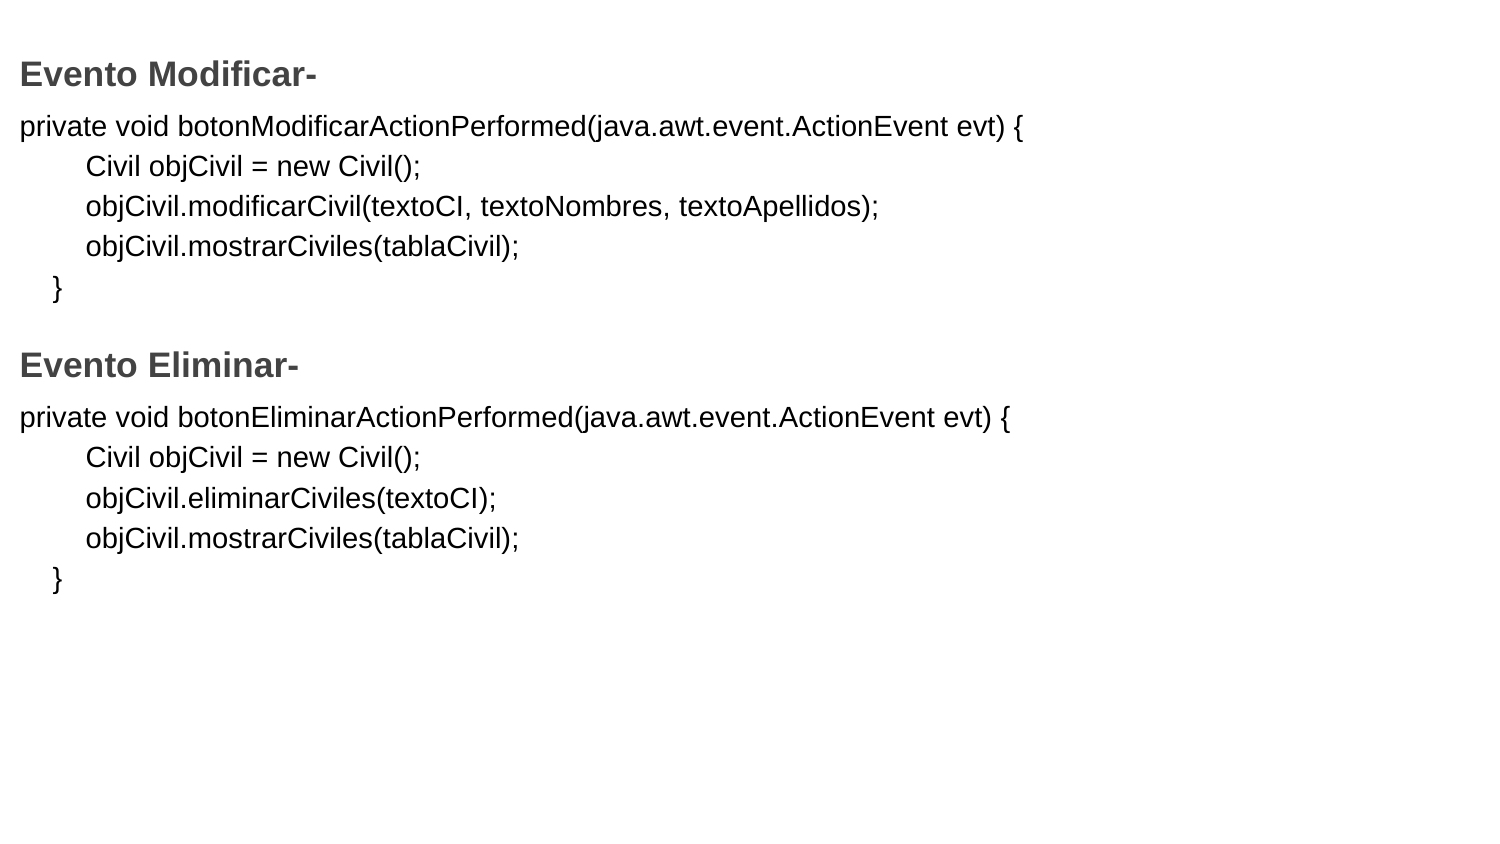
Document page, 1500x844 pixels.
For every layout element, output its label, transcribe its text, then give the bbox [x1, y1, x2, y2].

text_box Evento Modificar- private void botonModificarActionPerformed(java.awt.event.ActionEvent evt) { Civil objCivil = new Civil(); objCivil.modificarCivil(textoCI, textoNombres, textoApellidos); objCivil.mostrarCiviles(tablaCivil); } Evento Eliminar- private void botonEliminarActionPerformed(java.awt.event.ActionEvent evt) { Civil objCivil = new Civil(); objCivil.eliminarCiviles(textoCI); objCivil.mostrarCiviles(tablaCivil); } [4, 29, 1489, 645]
